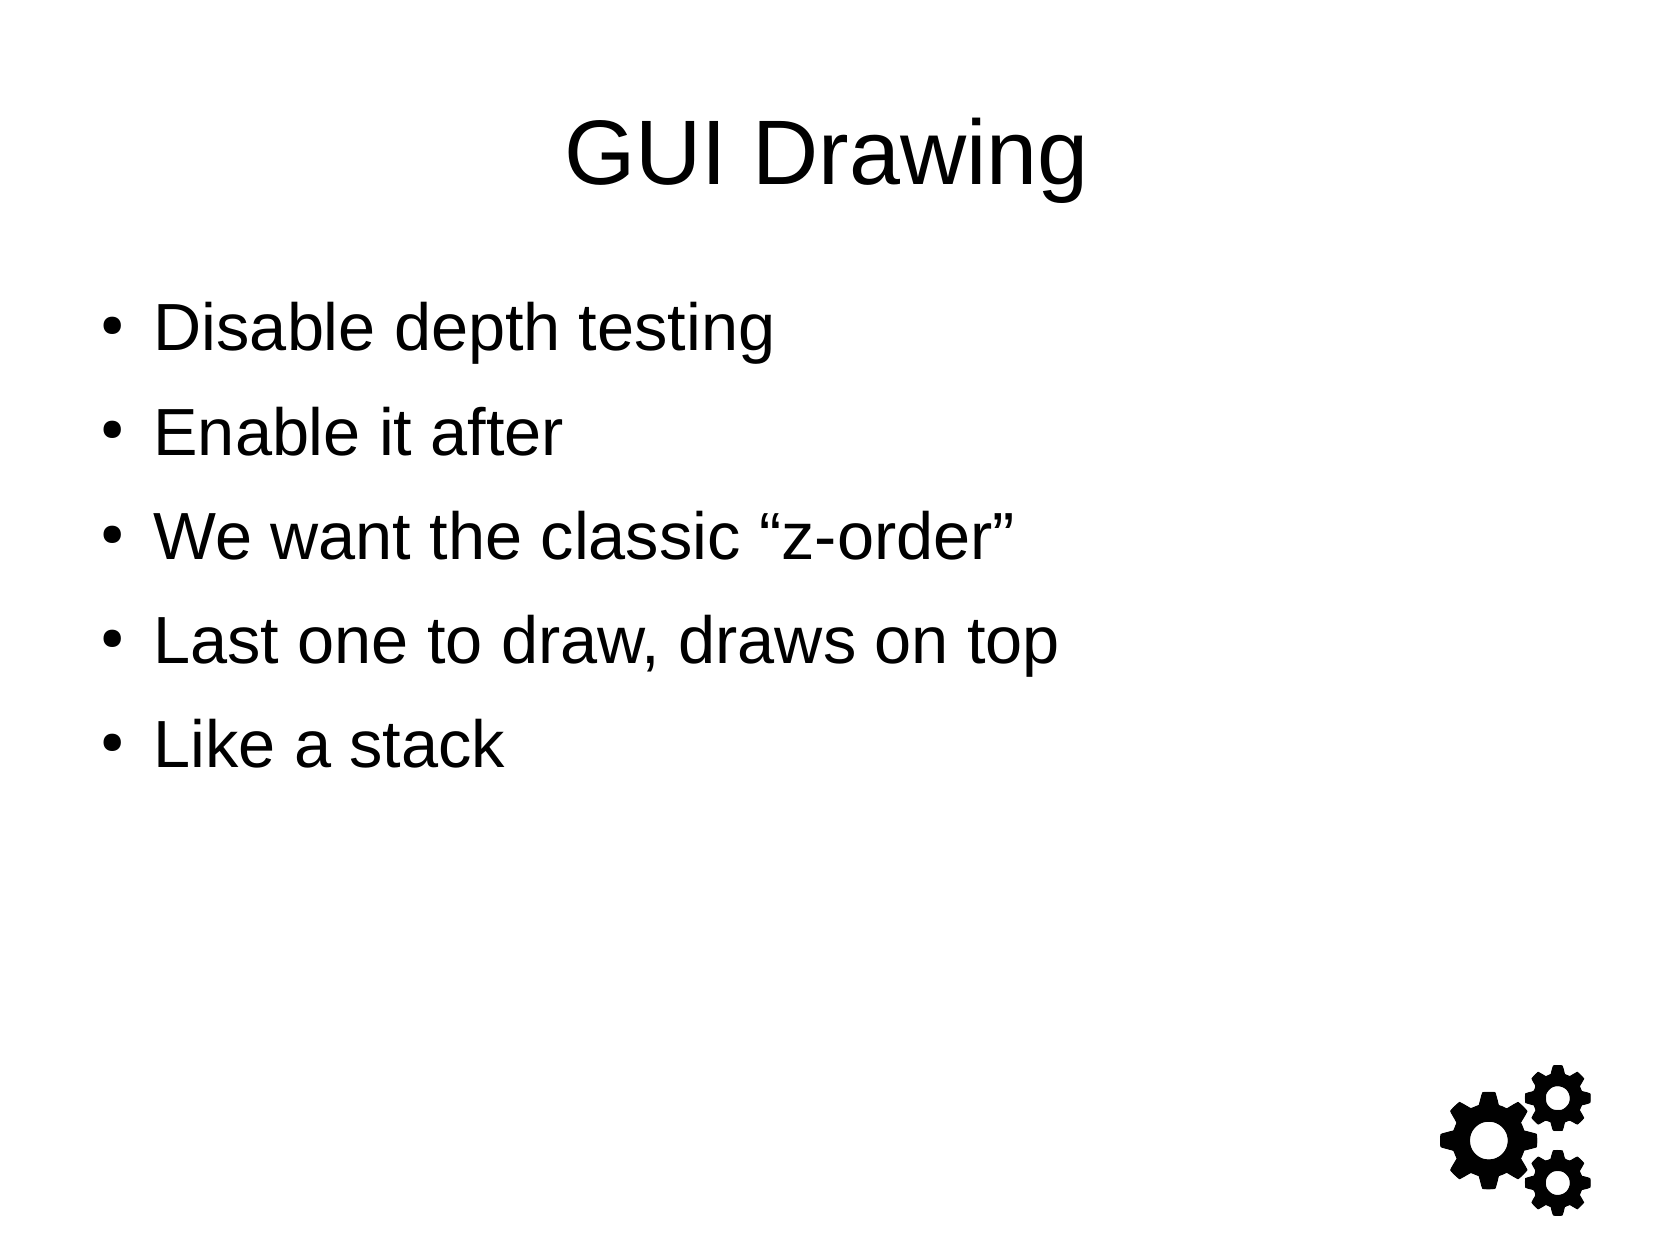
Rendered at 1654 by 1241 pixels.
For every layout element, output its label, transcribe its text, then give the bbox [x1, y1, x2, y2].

picture [1440, 1065, 1591, 1216]
title GUI Drawing [82, 49, 1571, 257]
list Disable depth testing Enable it after We want the classic “z-order” Last one to draw, draws on top Like a stack [82, 290, 1571, 1010]
